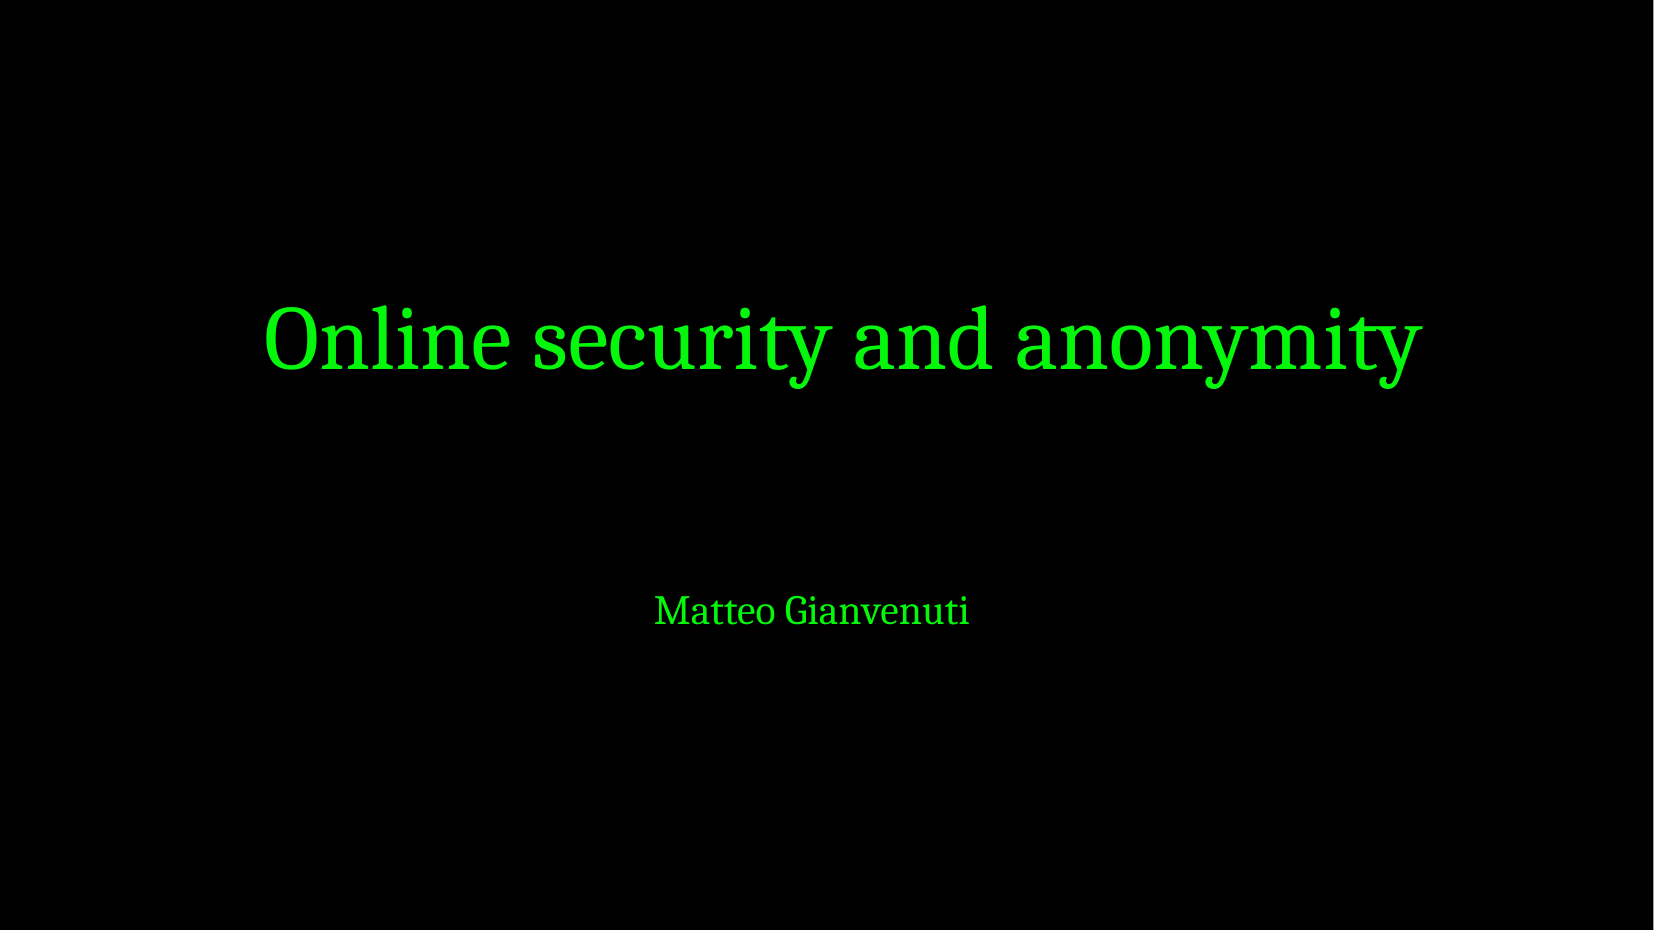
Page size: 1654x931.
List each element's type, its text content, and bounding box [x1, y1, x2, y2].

title Online security and anonymity [88, 206, 1601, 473]
subtitle Matteo Gianvenuti [59, 542, 1565, 680]
